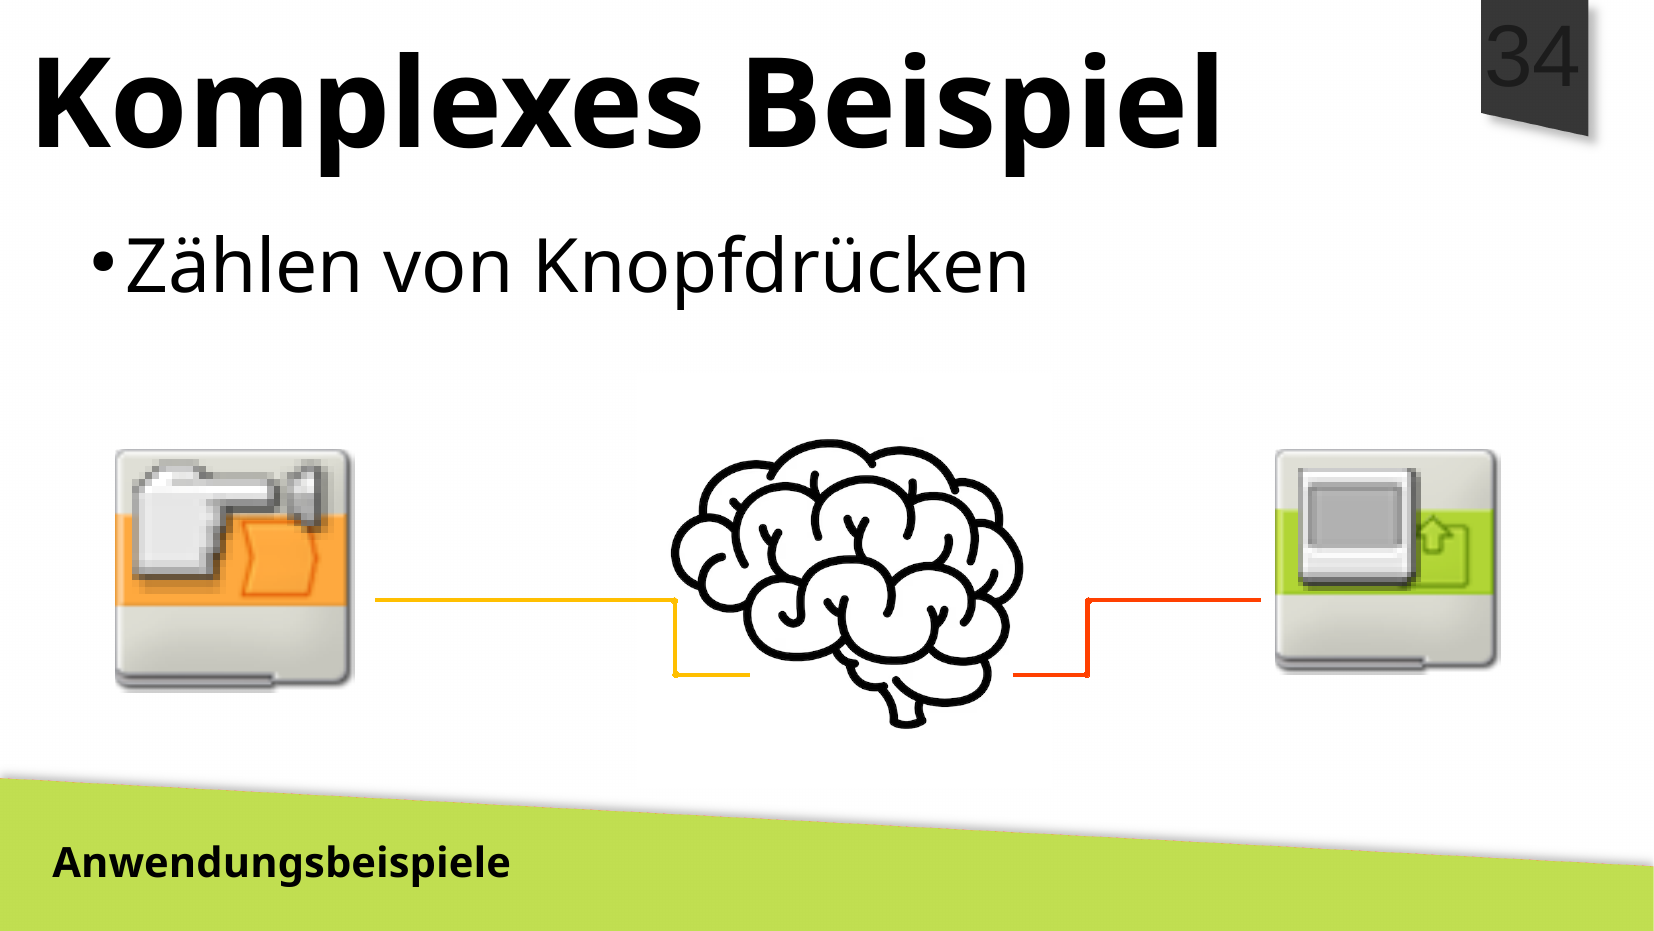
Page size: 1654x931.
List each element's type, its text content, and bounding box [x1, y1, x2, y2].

text_box [672, 671, 679, 678]
picture [0, 0, 1654, 931]
text_box Zählen von Knopfdrücken [75, 205, 1126, 319]
title Komplexes Beispiel [28, 17, 1454, 181]
text_box Anwendungsbeispiele [37, 825, 863, 901]
text_box [1083, 671, 1090, 678]
text_box [1085, 597, 1092, 604]
text_box <Foliennummer> [1145, 0, 1597, 151]
text_box [671, 597, 678, 604]
